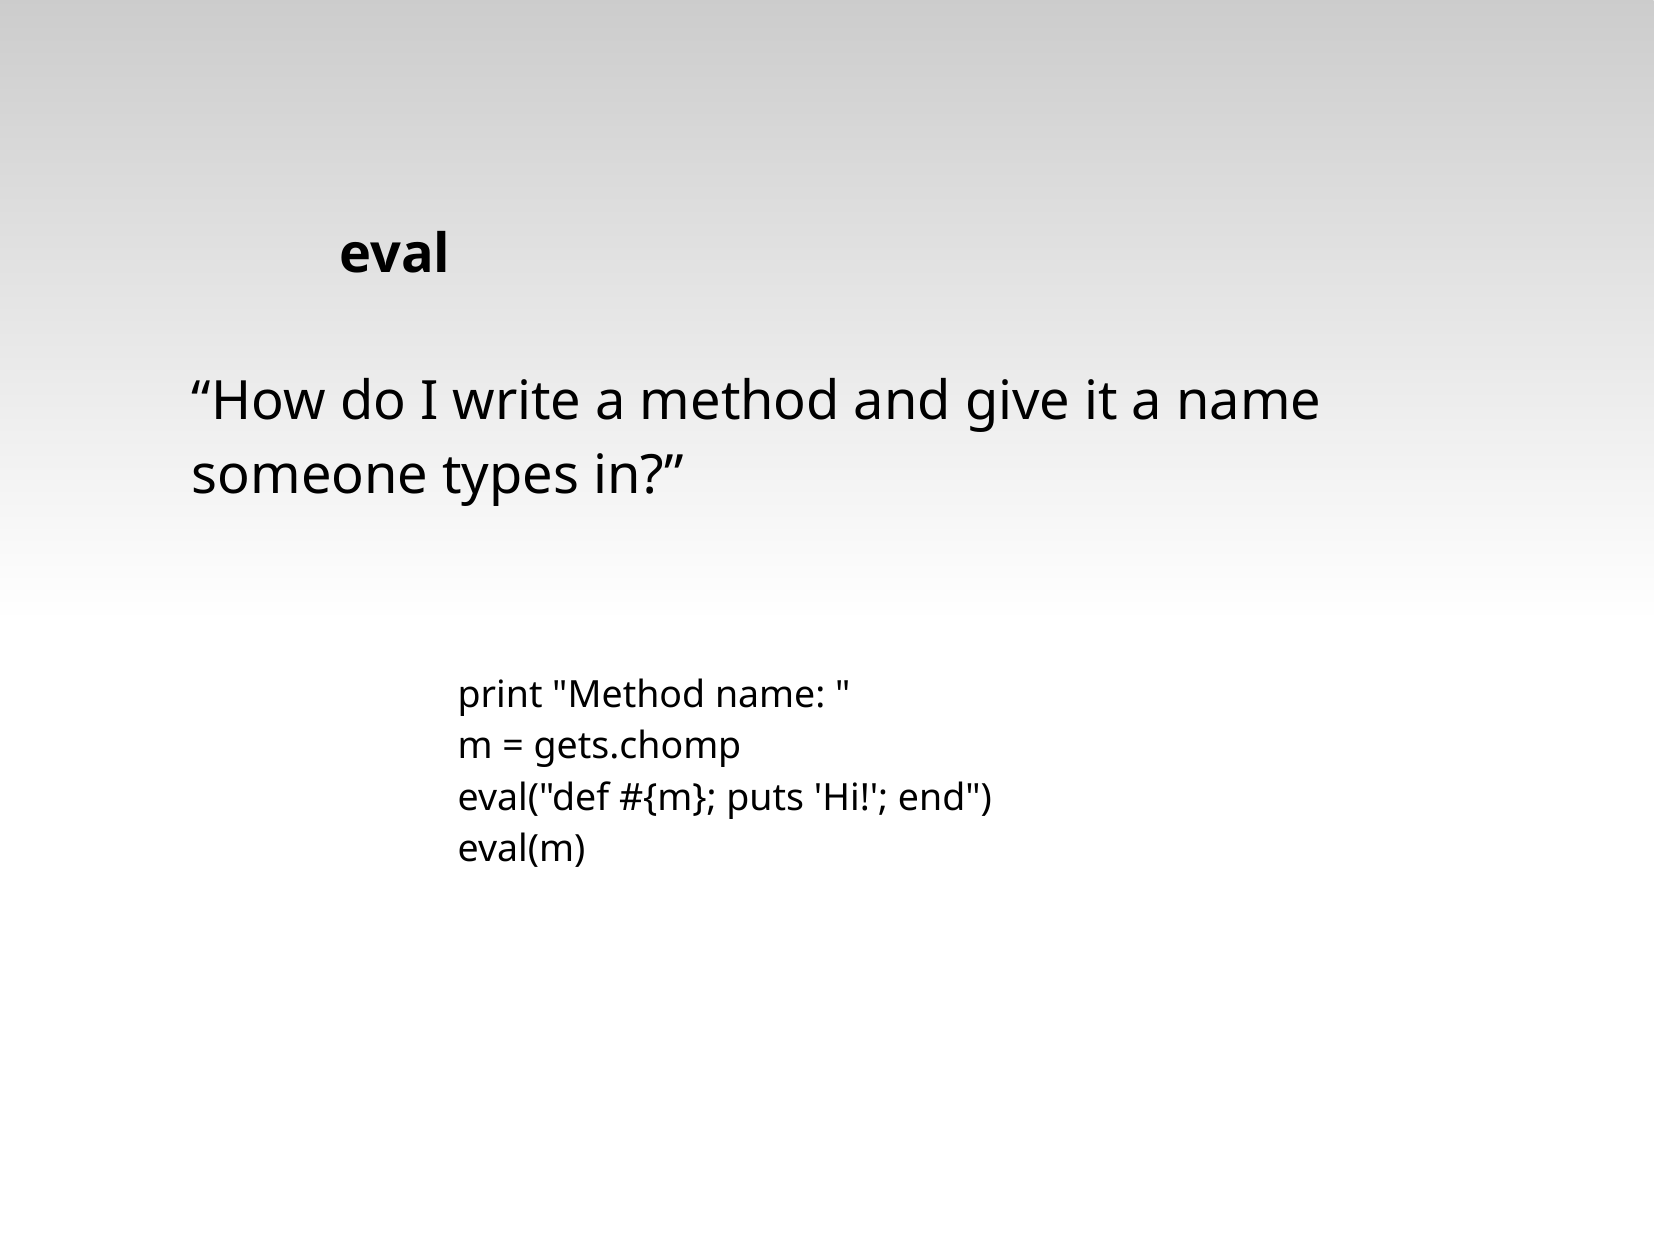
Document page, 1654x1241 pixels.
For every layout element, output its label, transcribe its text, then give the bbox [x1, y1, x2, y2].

text_box “How do I write a method and give it a name someone types in?” [177, 354, 1541, 502]
text_box print "Method name: " m = gets.chomp eval("def #{m}; puts 'Hi!'; end") eval(m) [295, 660, 1004, 857]
text_box eval [324, 206, 457, 287]
